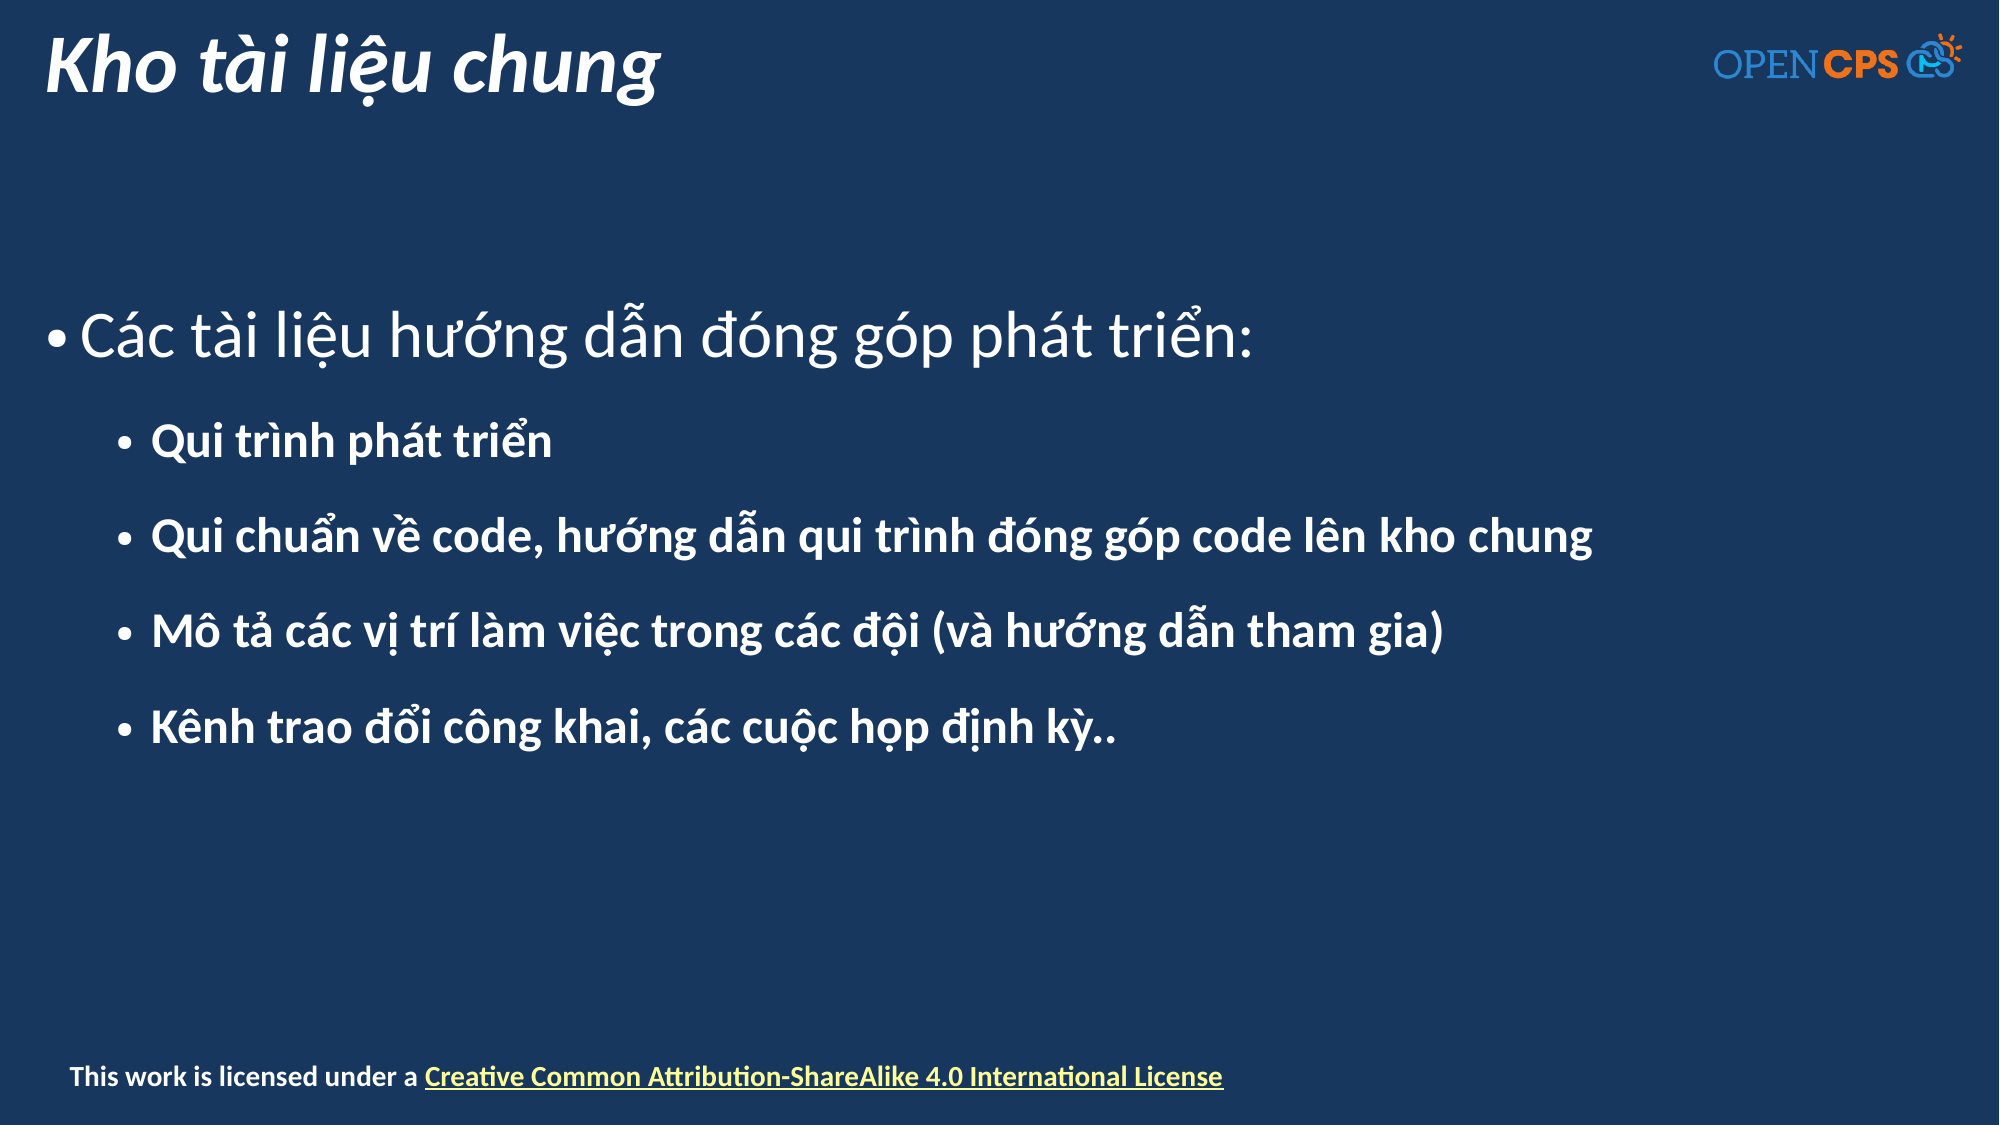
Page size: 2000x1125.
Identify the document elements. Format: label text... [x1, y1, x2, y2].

text_box Các tài liệu hướng dẫn đóng góp phát triển: Qui trình phát triển Qui chuẩn về code, hướng dẫn qui trình đóng góp code lên kho chung Mô tả các vị trí làm việc trong các đội (và hướng dẫn tham gia) Kênh trao đổi công khai, các cuộc họp định kỳ.. [45, 195, 1906, 959]
picture [1709, 29, 1966, 85]
text_box Kho tài liệu chung [45, 29, 1501, 136]
text_box This work is licensed under a Creative Common Attribution-ShareAlike 4.0 International License [54, 1049, 1239, 1100]
